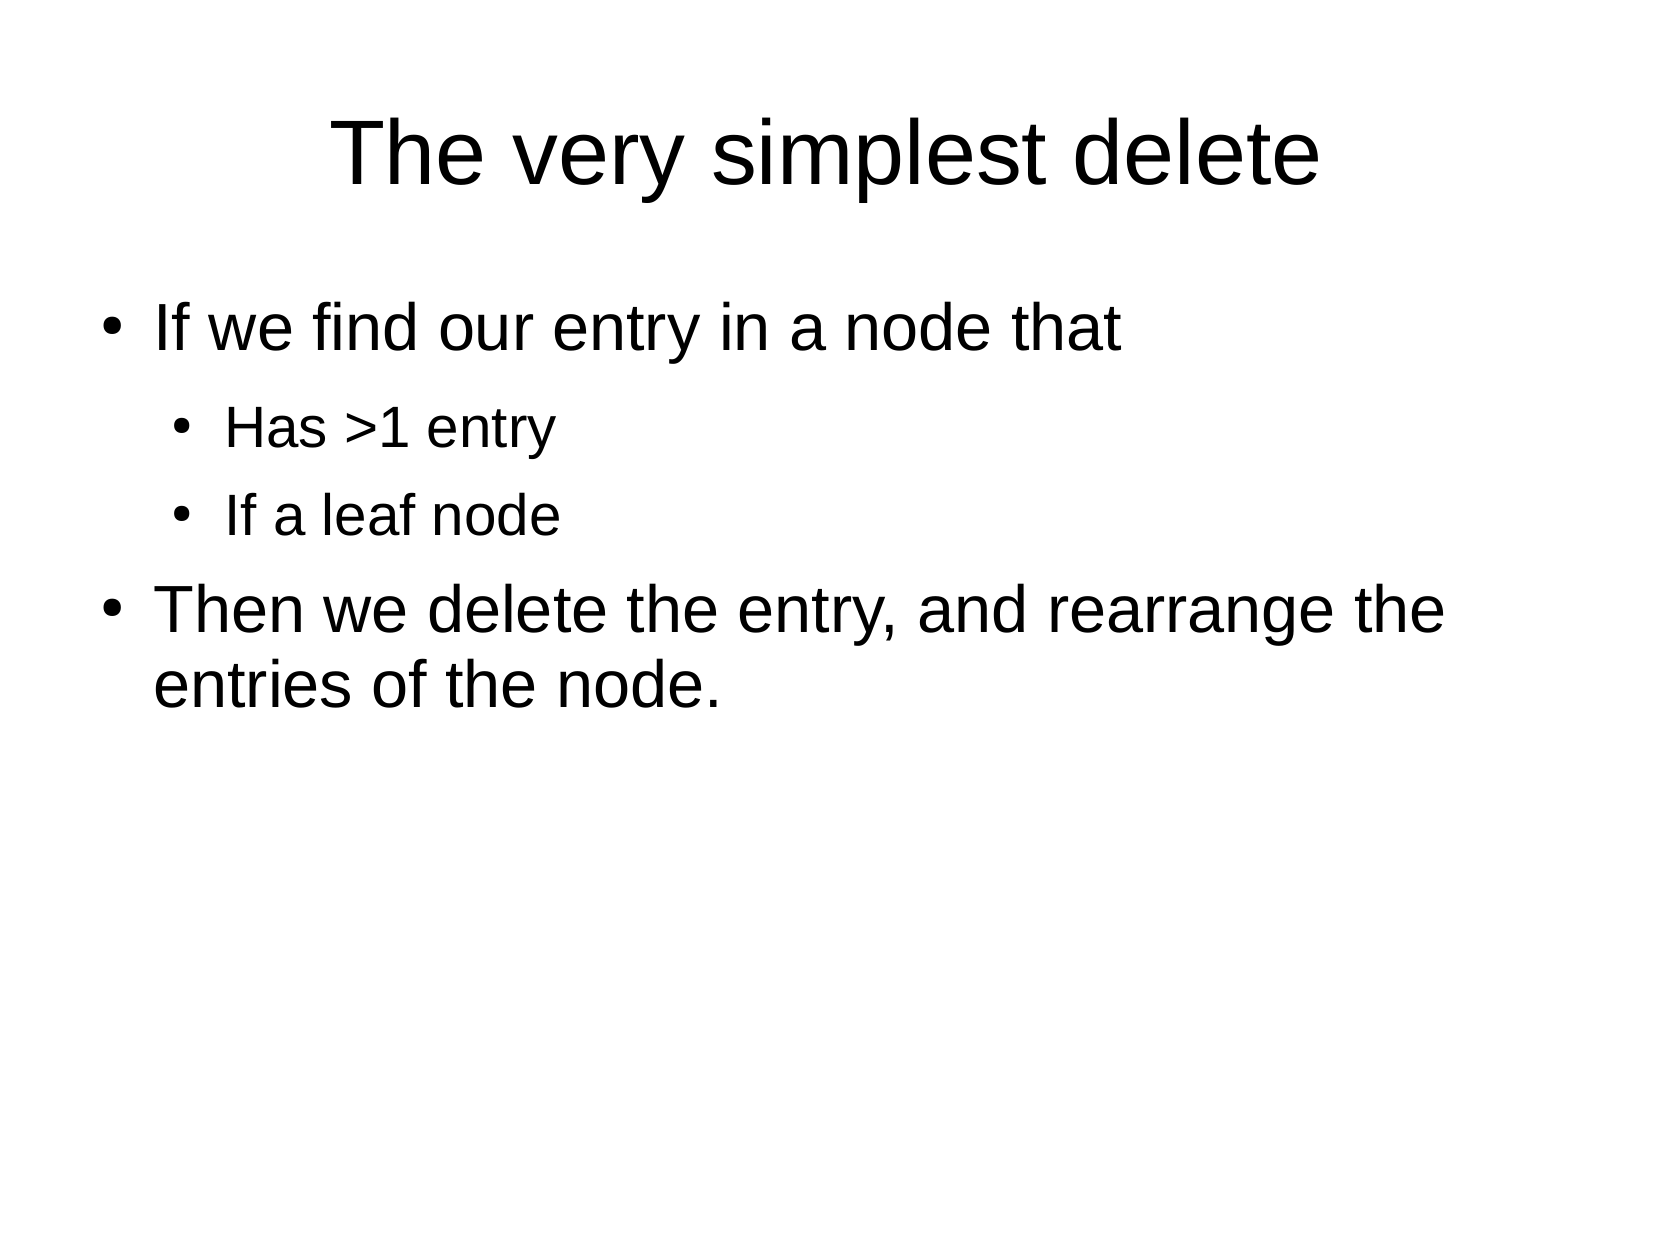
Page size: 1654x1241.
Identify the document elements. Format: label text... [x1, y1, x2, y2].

title The very simplest delete [82, 49, 1571, 257]
list If we find our entry in a node that Has >1 entry If a leaf node Then we delete the entry, and rearrange the entries of the node. [82, 290, 1571, 1094]
